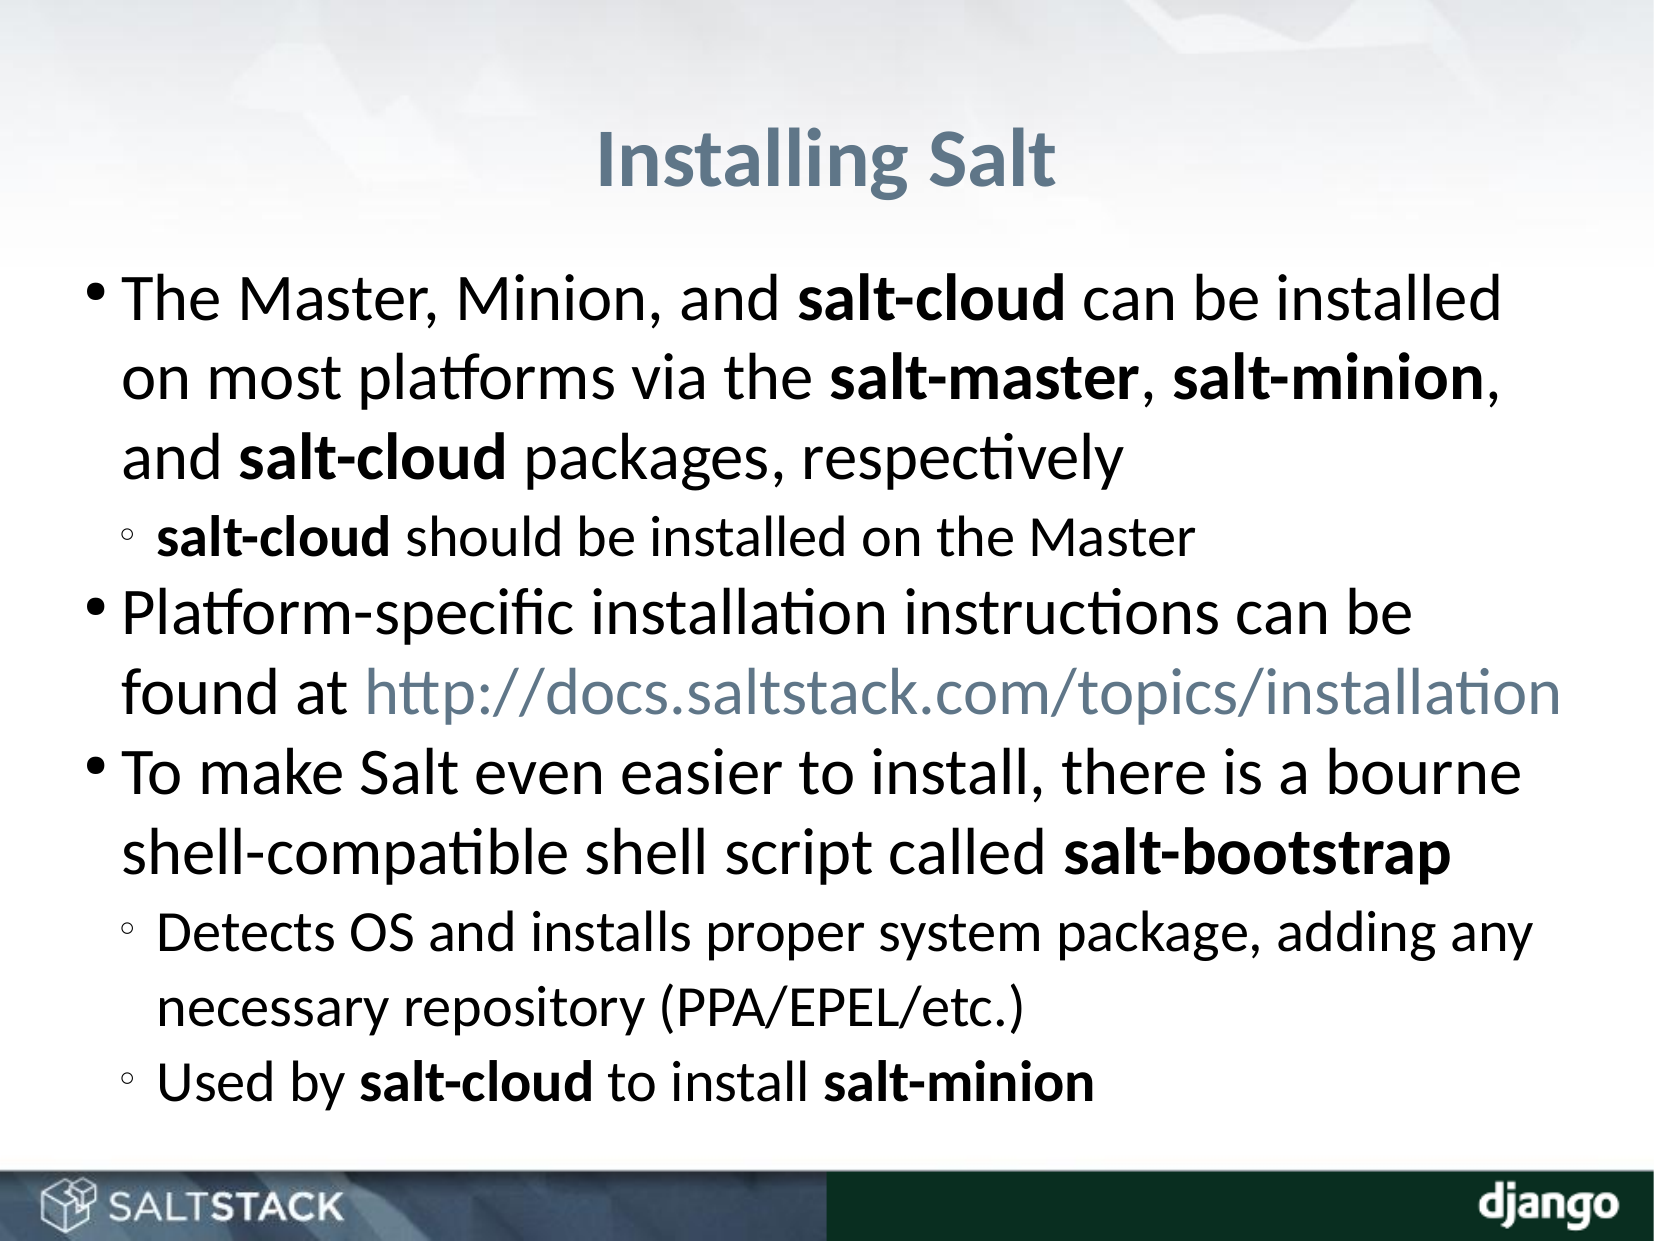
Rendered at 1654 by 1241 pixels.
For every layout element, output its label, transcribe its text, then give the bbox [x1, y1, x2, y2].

text_box Installing Salt [82, 49, 1571, 245]
picture [0, 0, 1654, 1241]
text_box The Master, Minion, and salt-cloud can be installed on most platforms via the salt-master, salt-minion, and salt-cloud packages, respectively salt-cloud should be installed on the Master Platform-specific installation instructions can be found at http://docs.saltstack.com/topics/installation To make Salt even easier to install, there is a bourne shell-compatible shell script called salt-bootstrap Detects OS and installs proper system package, adding any necessary repository (PPA/EPEL/etc.) Used by salt-cloud to install salt-minion [69, 245, 1585, 1125]
